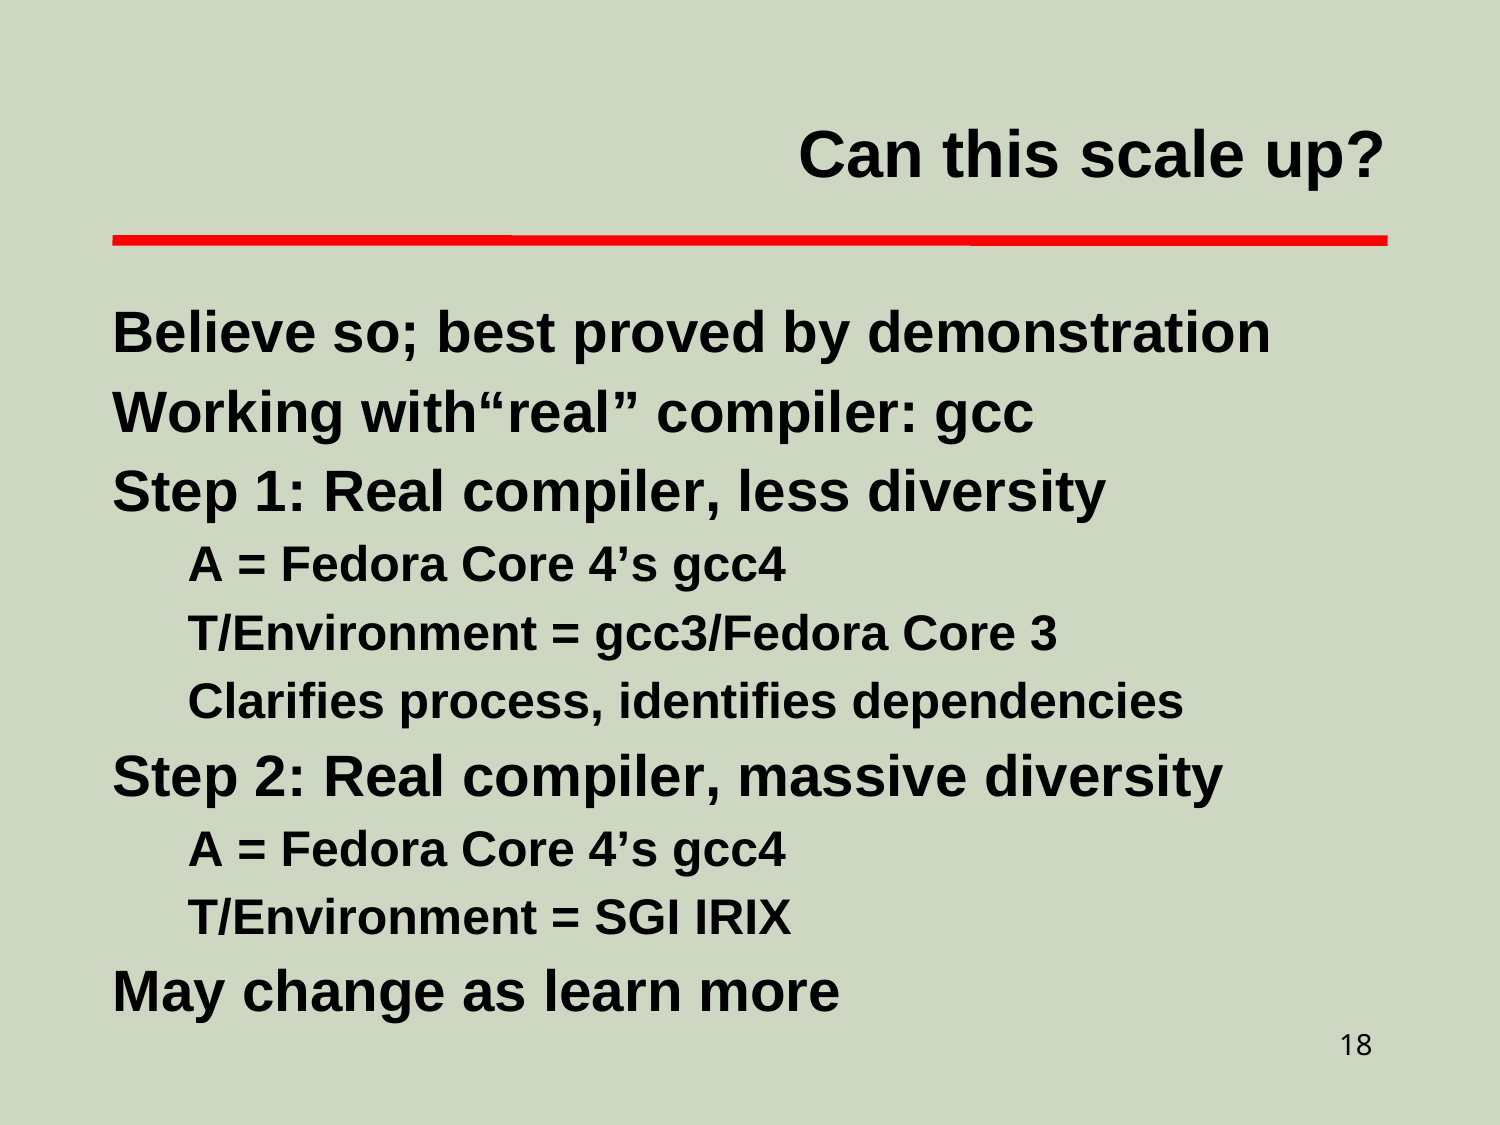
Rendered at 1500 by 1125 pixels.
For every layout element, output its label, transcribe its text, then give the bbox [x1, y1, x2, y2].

list Believe so; best proved by demonstration Working with“real” compiler: gcc Step 1: Real compiler, less diversity A = Fedora Core 4’s gcc4 T/Environment = gcc3/Fedora Core 3 Clarifies process, identifies dependencies Step 2: Real compiler, massive diversity A = Fedora Core 4’s gcc4 T/Environment = SGI IRIX May change as learn more [112, 299, 1387, 1114]
title Can this scale up? [124, 85, 1387, 223]
